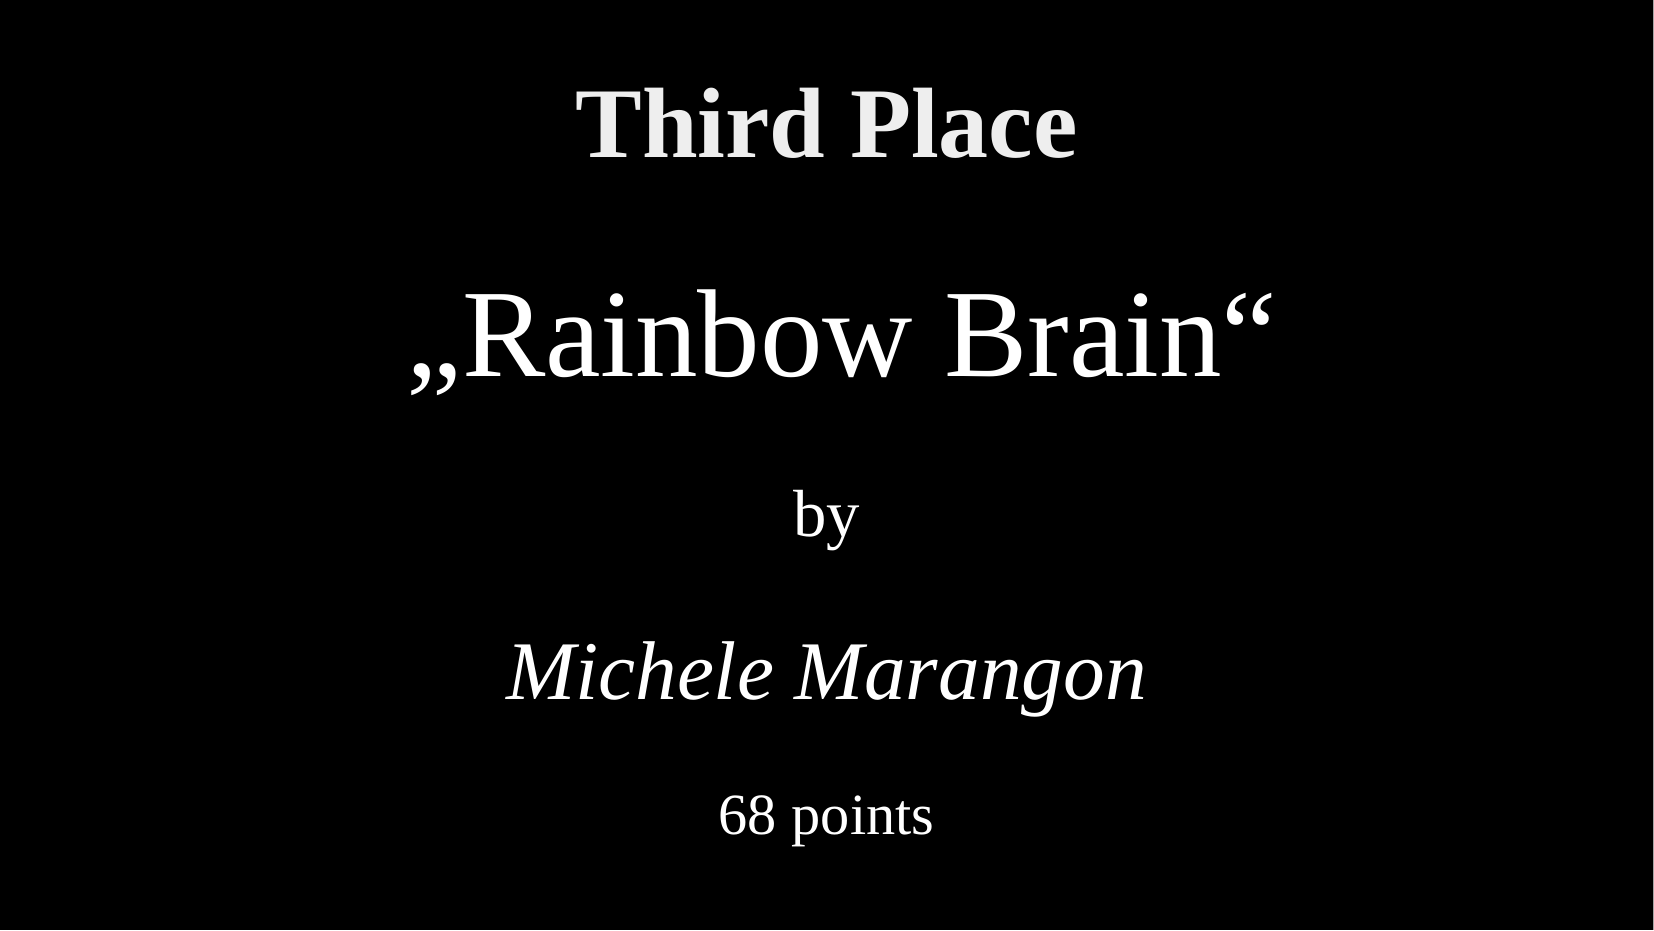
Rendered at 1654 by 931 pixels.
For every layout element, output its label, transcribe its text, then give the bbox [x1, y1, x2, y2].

title Third Place [82, 35, 1571, 213]
subtitle „Rainbow Brain“ by Michele Marangon 68 points [82, 264, 1571, 847]
